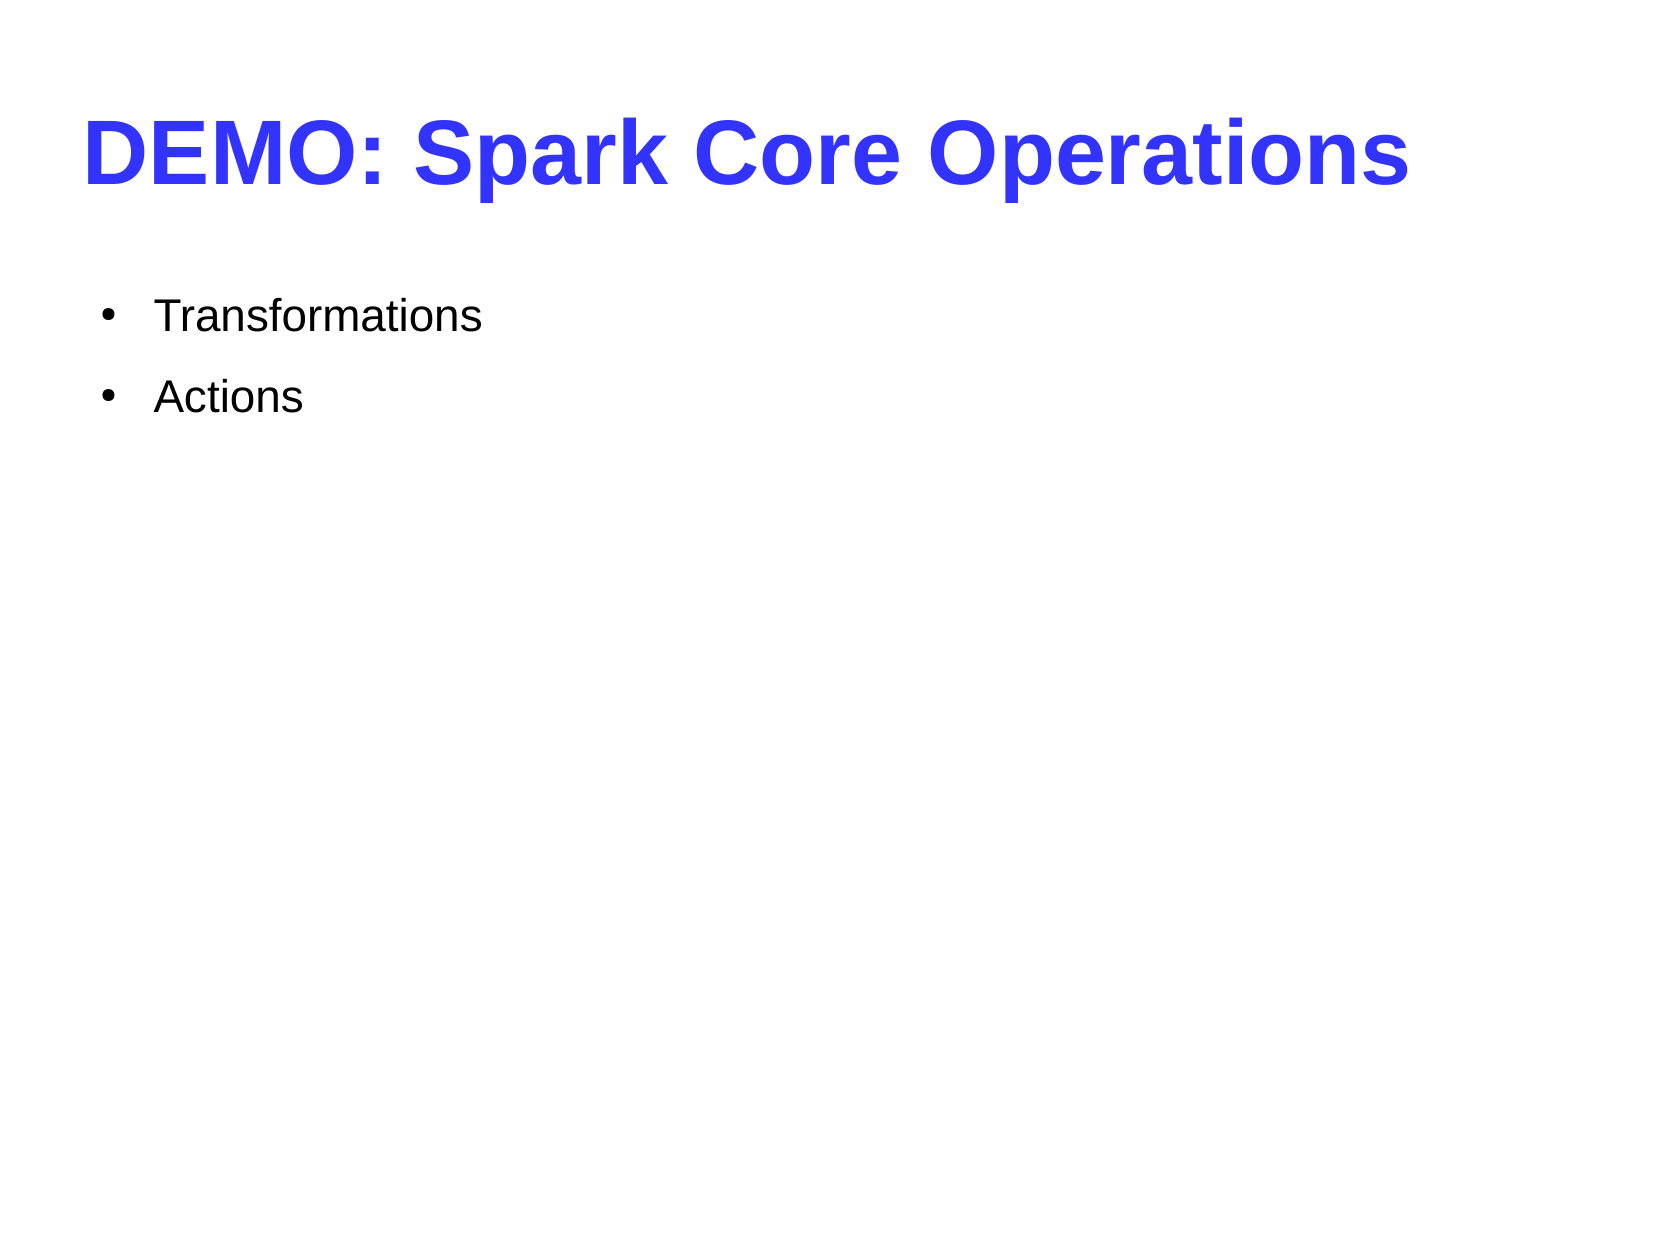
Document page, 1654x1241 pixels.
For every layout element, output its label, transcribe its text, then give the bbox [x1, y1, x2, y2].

list Transformations Actions [82, 290, 1561, 1156]
title DEMO: Spark Core Operations [82, 49, 1571, 257]
